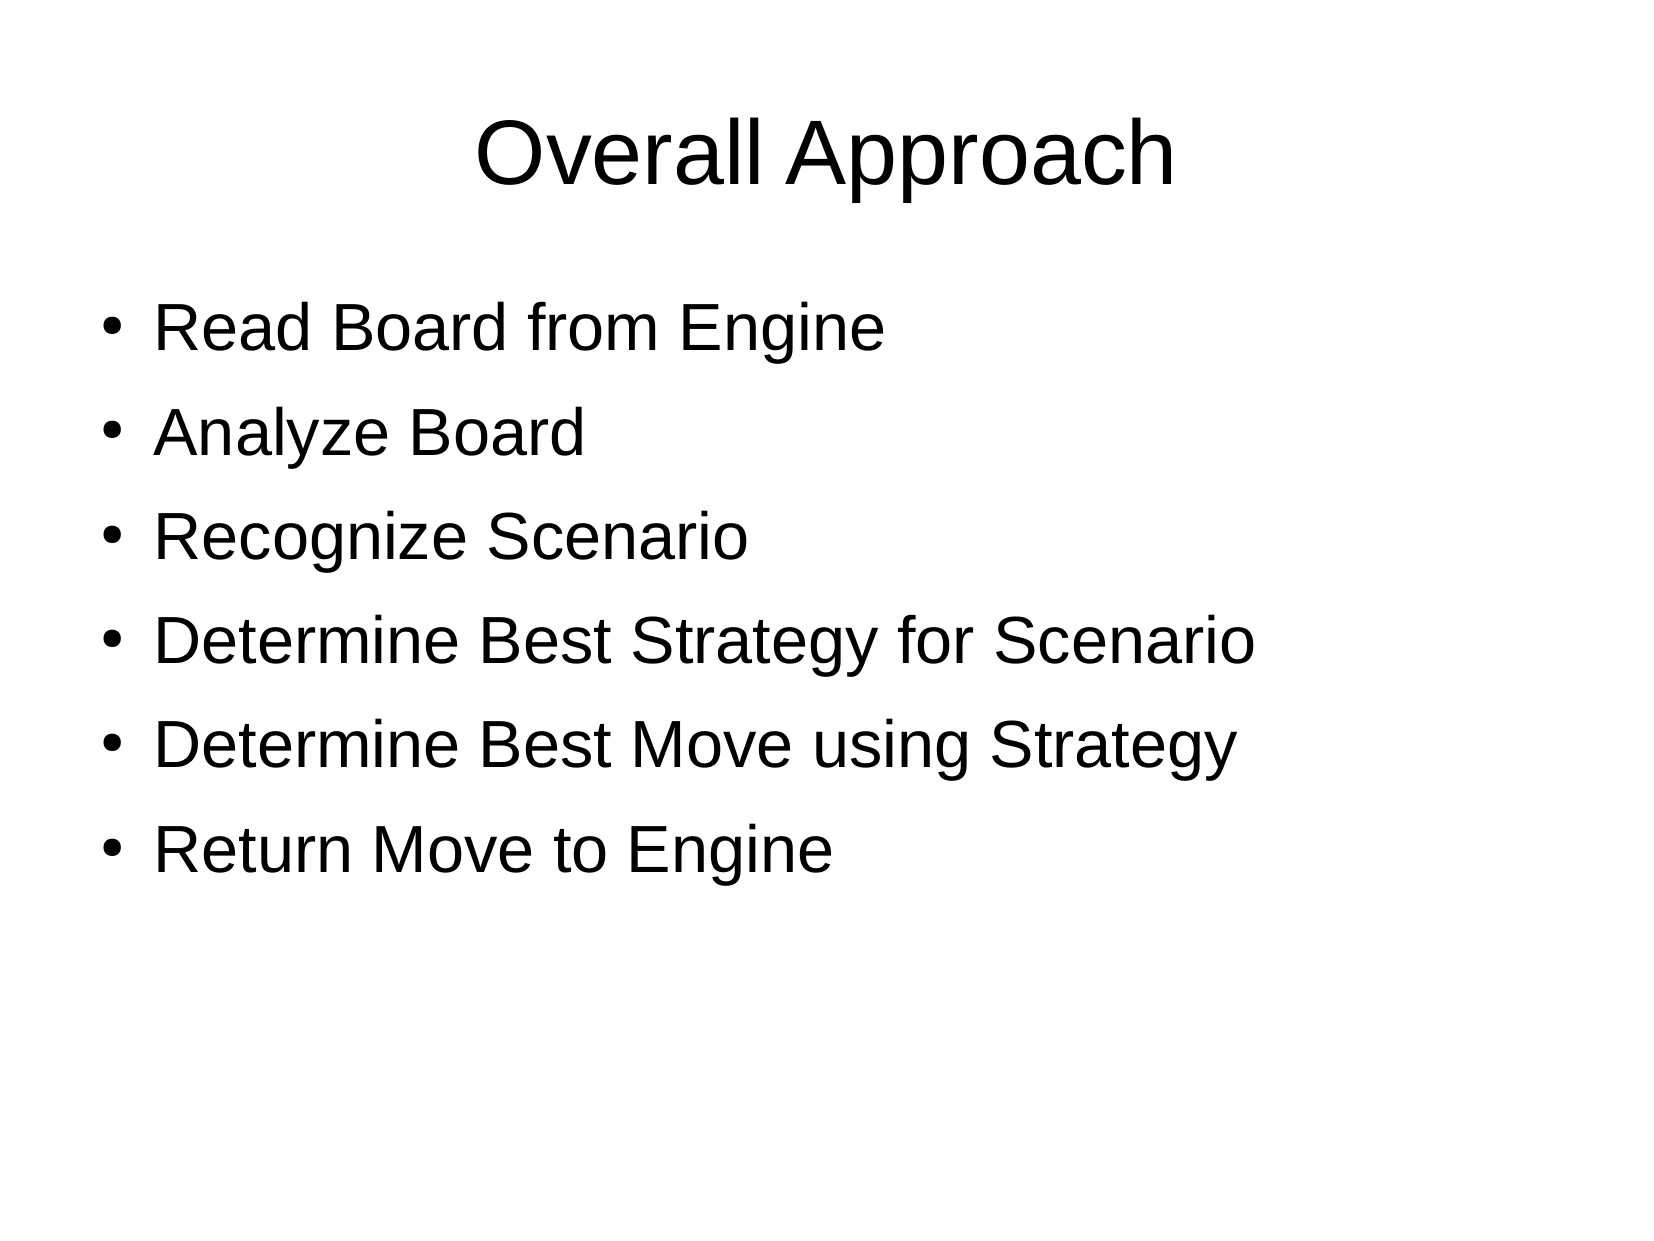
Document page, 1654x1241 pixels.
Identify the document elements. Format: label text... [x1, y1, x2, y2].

list Read Board from Engine Analyze Board Recognize Scenario Determine Best Strategy for Scenario Determine Best Move using Strategy Return Move to Engine [82, 290, 1571, 1109]
title Overall Approach [82, 56, 1571, 250]
